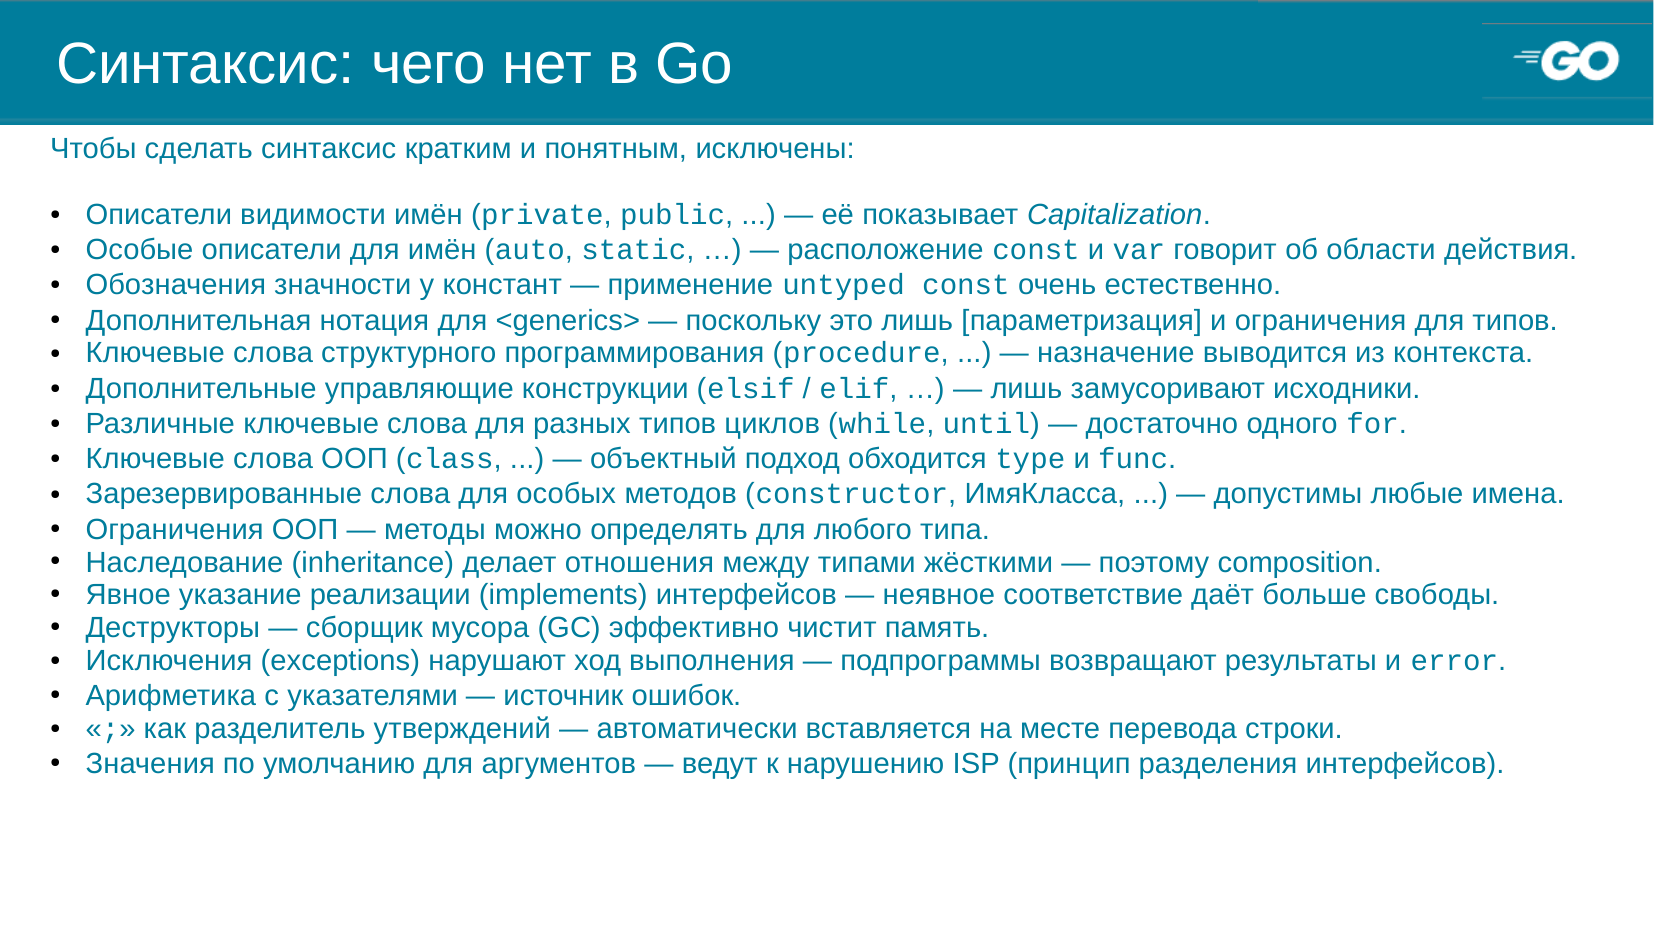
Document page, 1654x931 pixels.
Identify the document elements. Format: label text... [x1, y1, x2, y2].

text_box Чтобы сделать синтаксис кратким и понятным, исключены: Описатели видимости имён (private, public, ...) — её показывает Capitalization. Особые описатели для имён (auto, static, …) — расположение const и var говорит об области действия. Обозначения значности у констант — применение untyped const очень естественно. Дополнительная нотация для <generics> — поскольку это лишь [параметризация] и ограничения для типов. Ключевые слова структурного программирования (procedure, ...) — назначение выводится из контекста. Дополнительные управляющие конструкции (elsif / elif, …) — лишь замусоривают исходники. Различные ключевые слова для разных типов циклов (while, until) — достаточно одного for. Ключевые слова ООП (class, ...) — объектный подход обходится type и func. Зарезервированные слова для особых методов (constructor, ИмяКласса, ...) — допустимы любые имена. Ограничения ООП — методы можно определять для любого типа. Наследование (inheritance) делает отношения между типами жёсткими — поэтому composition. Явное указание реализации (implements) интерфейсов — неявное соответствие даёт больше свободы. Деструкторы — сборщик мусора (GC) эффективно чистит память. Исключения (exceptions) нарушают ход выполнения — подпрограммы возвращают результаты и error. Арифметика с указателями — источник ошибок. «;» как разделитель утверждений — автоматически вставляется на месте перевода строки. Значения по умолчанию для аргументов — ведут к нарушению ISP (принцип разделения интерфейсов). [35, 124, 1619, 886]
picture [1542, 41, 1619, 81]
text_box Синтаксис: чего нет в Go [41, 23, 1495, 104]
